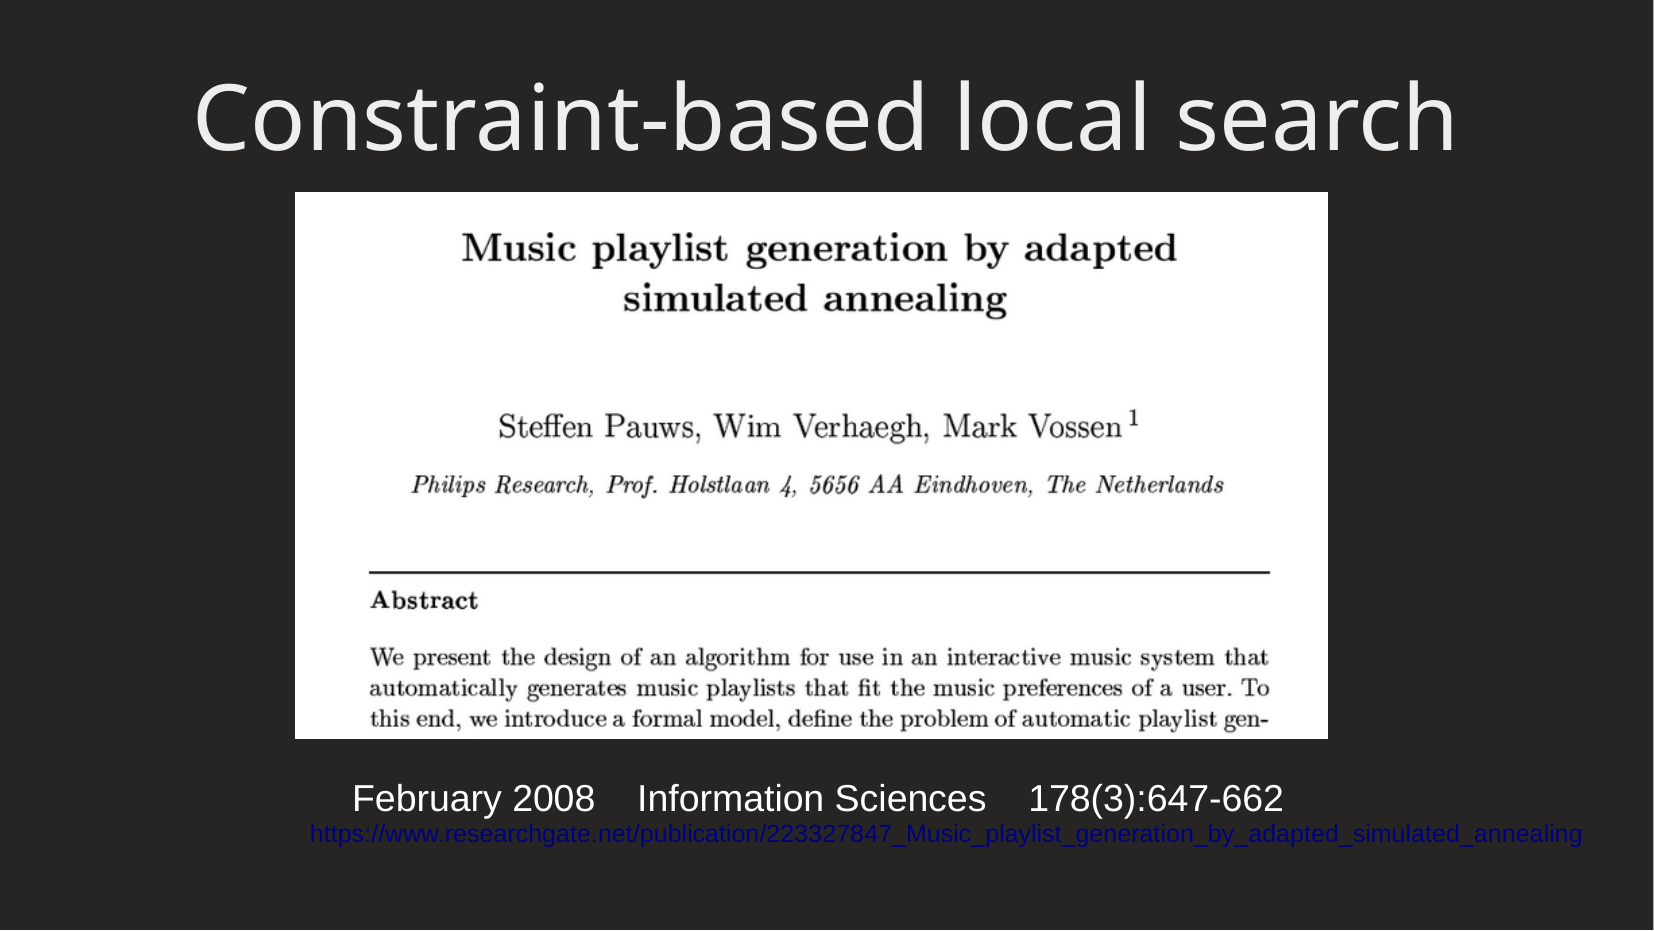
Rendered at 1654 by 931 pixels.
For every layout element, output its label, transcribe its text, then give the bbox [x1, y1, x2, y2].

picture [295, 192, 1328, 739]
text_box February 2008 Information Sciences 178(3):647-662 https://www.researchgate.net/publication/223327847_Music_playlist_generation_by_adapted_simulated_annealing [295, 769, 1608, 855]
title Constraint-based local search [82, 37, 1571, 193]
